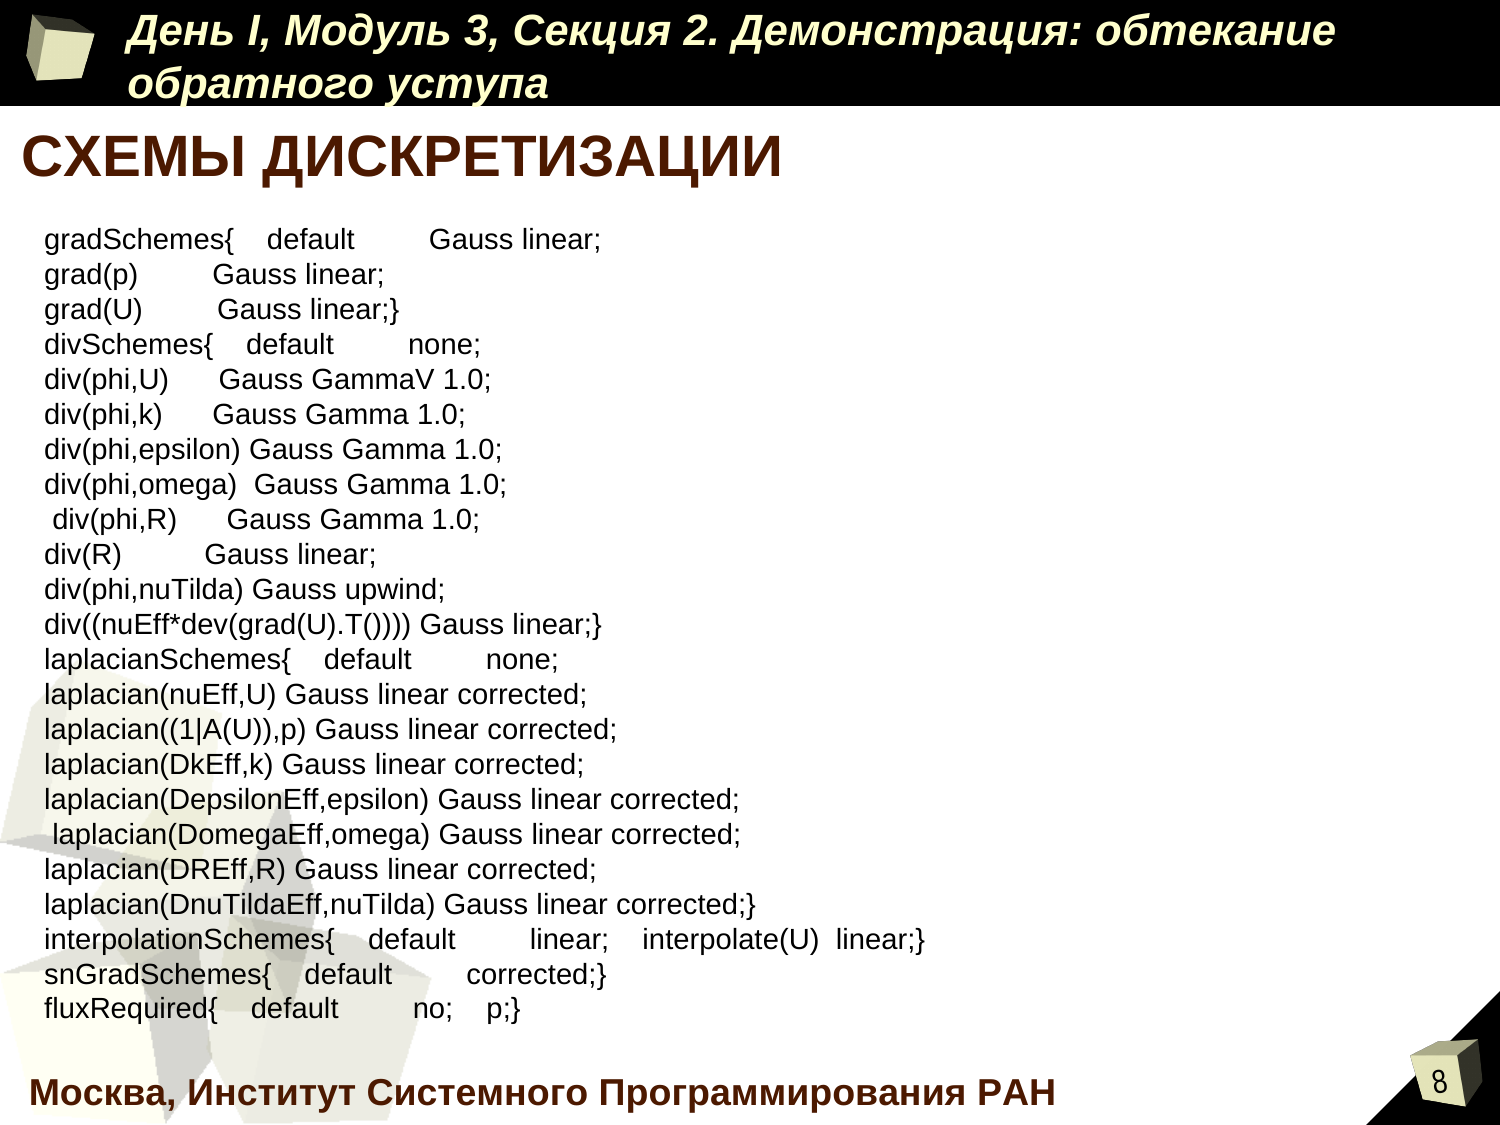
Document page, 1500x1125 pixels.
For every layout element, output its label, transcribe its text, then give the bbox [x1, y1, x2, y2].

picture [423, 1088, 433, 1102]
text_box gradSchemes{ default Gauss linear; grad(p) Gauss linear; grad(U) Gauss linear;} divSchemes{ default none; div(phi,U) Gauss GammaV 1.0; div(phi,k) Gauss Gamma 1.0; div(phi,epsilon) Gauss Gamma 1.0; div(phi,omega) Gauss Gamma 1.0; div(phi,R) Gauss Gamma 1.0; div(R) Gauss linear; div(phi,nuTilda) Gauss upwind; div((nuEff*dev(grad(U).T()))) Gauss linear;} laplacianSchemes{ default none; laplacian(nuEff,U) Gauss linear corrected; laplacian((1|A(U)),p) Gauss linear corrected; laplacian(DkEff,k) Gauss linear corrected; laplacian(DepsilonEff,epsilon) Gauss linear corrected; laplacian(DomegaEff,omega) Gauss linear corrected; laplacian(DREff,R) Gauss linear corrected; laplacian(DnuTildaEff,nuTilda) Gauss linear corrected;} interpolationSchemes{ default linear; interpolate(U) linear;} snGradSchemes{ default corrected;} fluxRequired{ default no; p;} [29, 201, 1418, 1033]
picture [0, 659, 433, 1125]
text_box СХЕМЫ ДИСКРЕТИЗАЦИИ [6, 111, 1500, 201]
